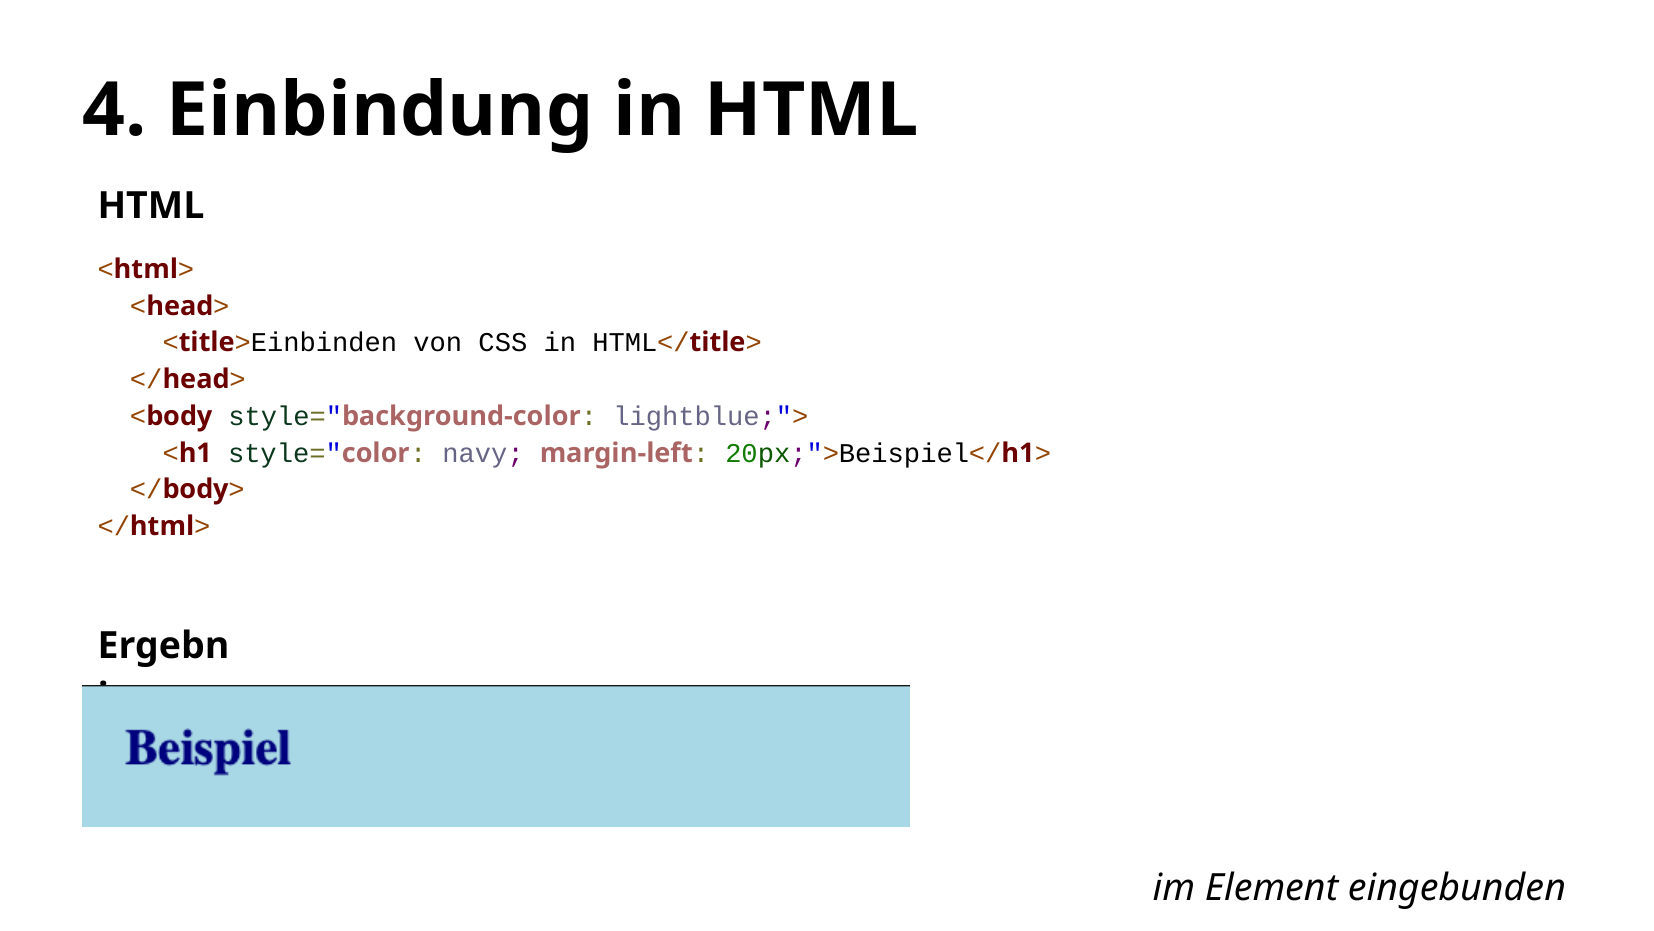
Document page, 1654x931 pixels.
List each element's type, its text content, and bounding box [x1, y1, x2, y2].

text_box Ergebnis [82, 611, 256, 674]
text_box <html> <head> <title>Einbinden von CSS in HTML</title> </head> <body style="background-color: lightblue;"> <h1 style="color: navy; margin-left: 20px;">Beispiel</h1> </body> </html> [82, 242, 1347, 562]
title 4. Einbindung in HTML [82, 59, 1571, 154]
text_box im Element eingebunden [1137, 852, 1550, 915]
picture [82, 685, 910, 827]
text_box HTML [82, 171, 207, 234]
